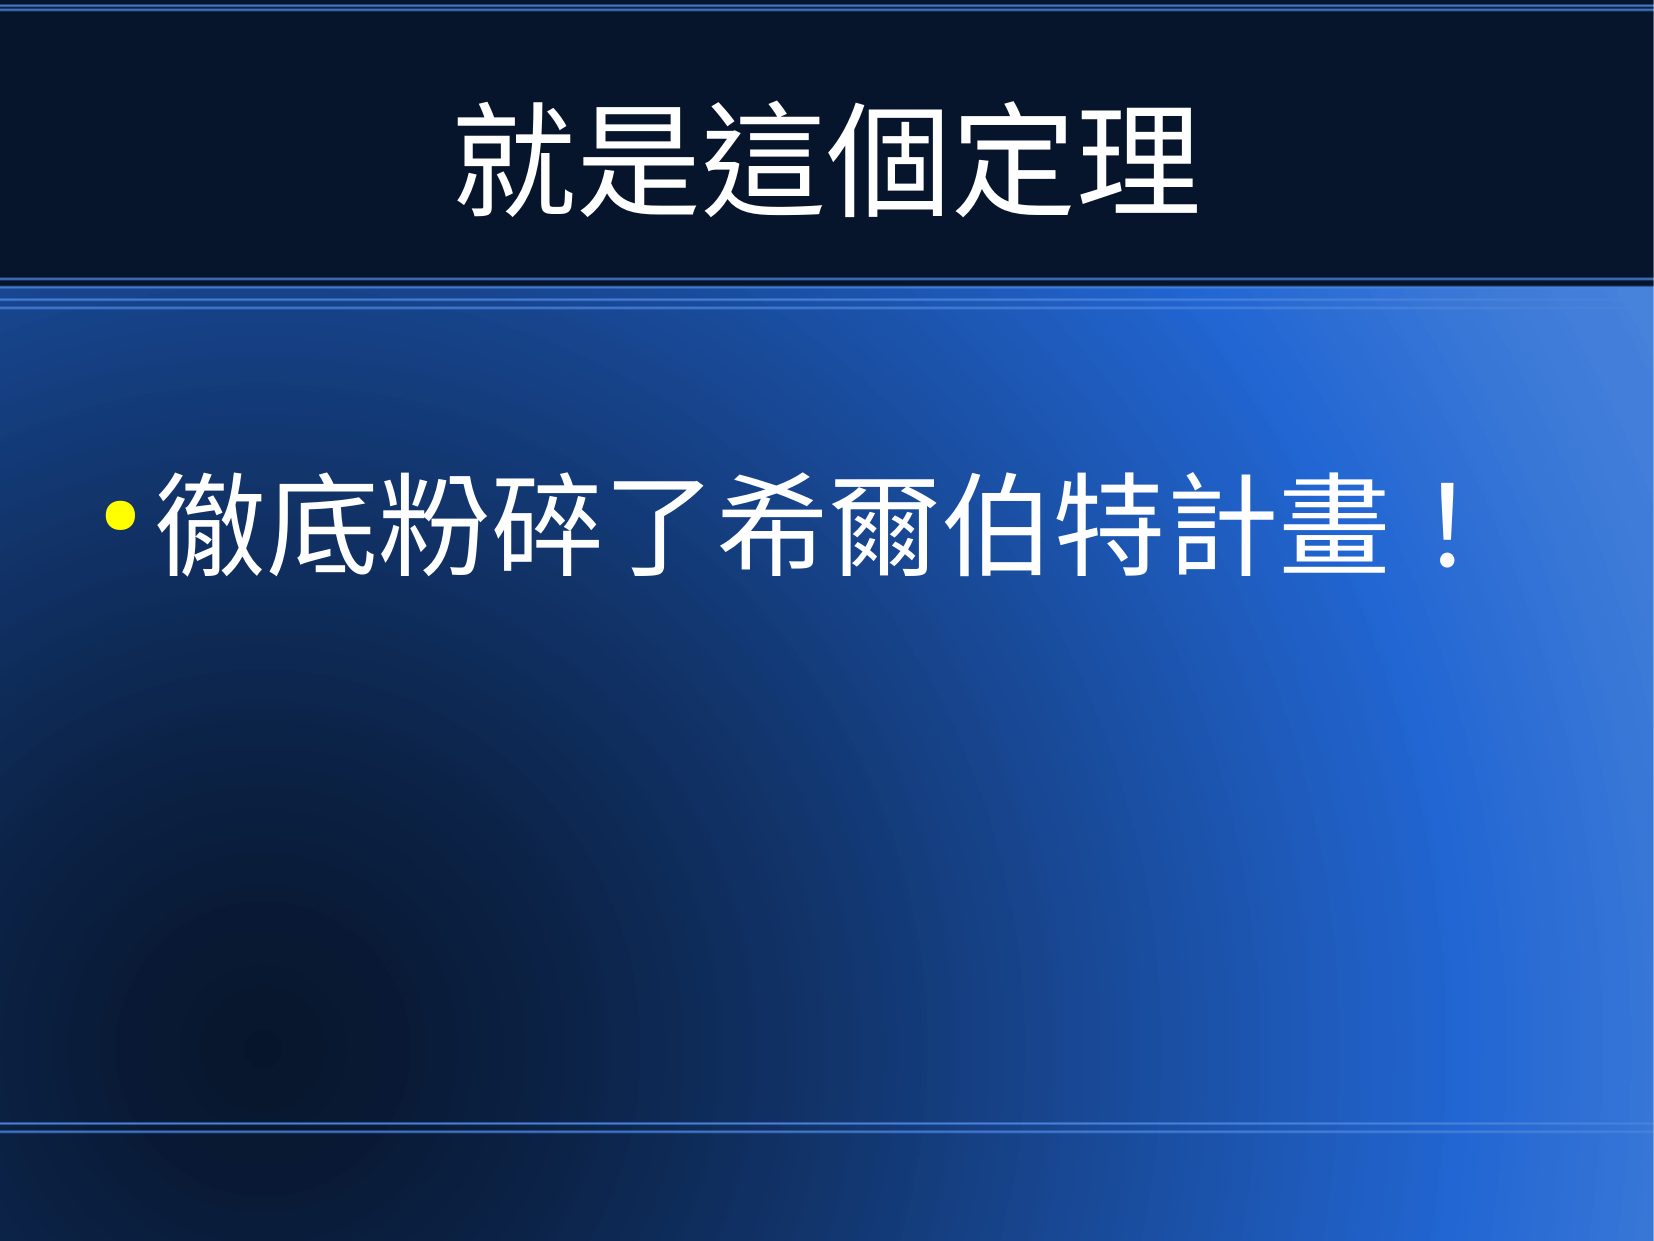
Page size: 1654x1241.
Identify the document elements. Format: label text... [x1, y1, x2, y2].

list 徹底粉碎了希爾伯特計畫！ [82, 355, 1571, 1241]
picture [0, 0, 1654, 1241]
title 就是這個定理 [82, 49, 1571, 257]
